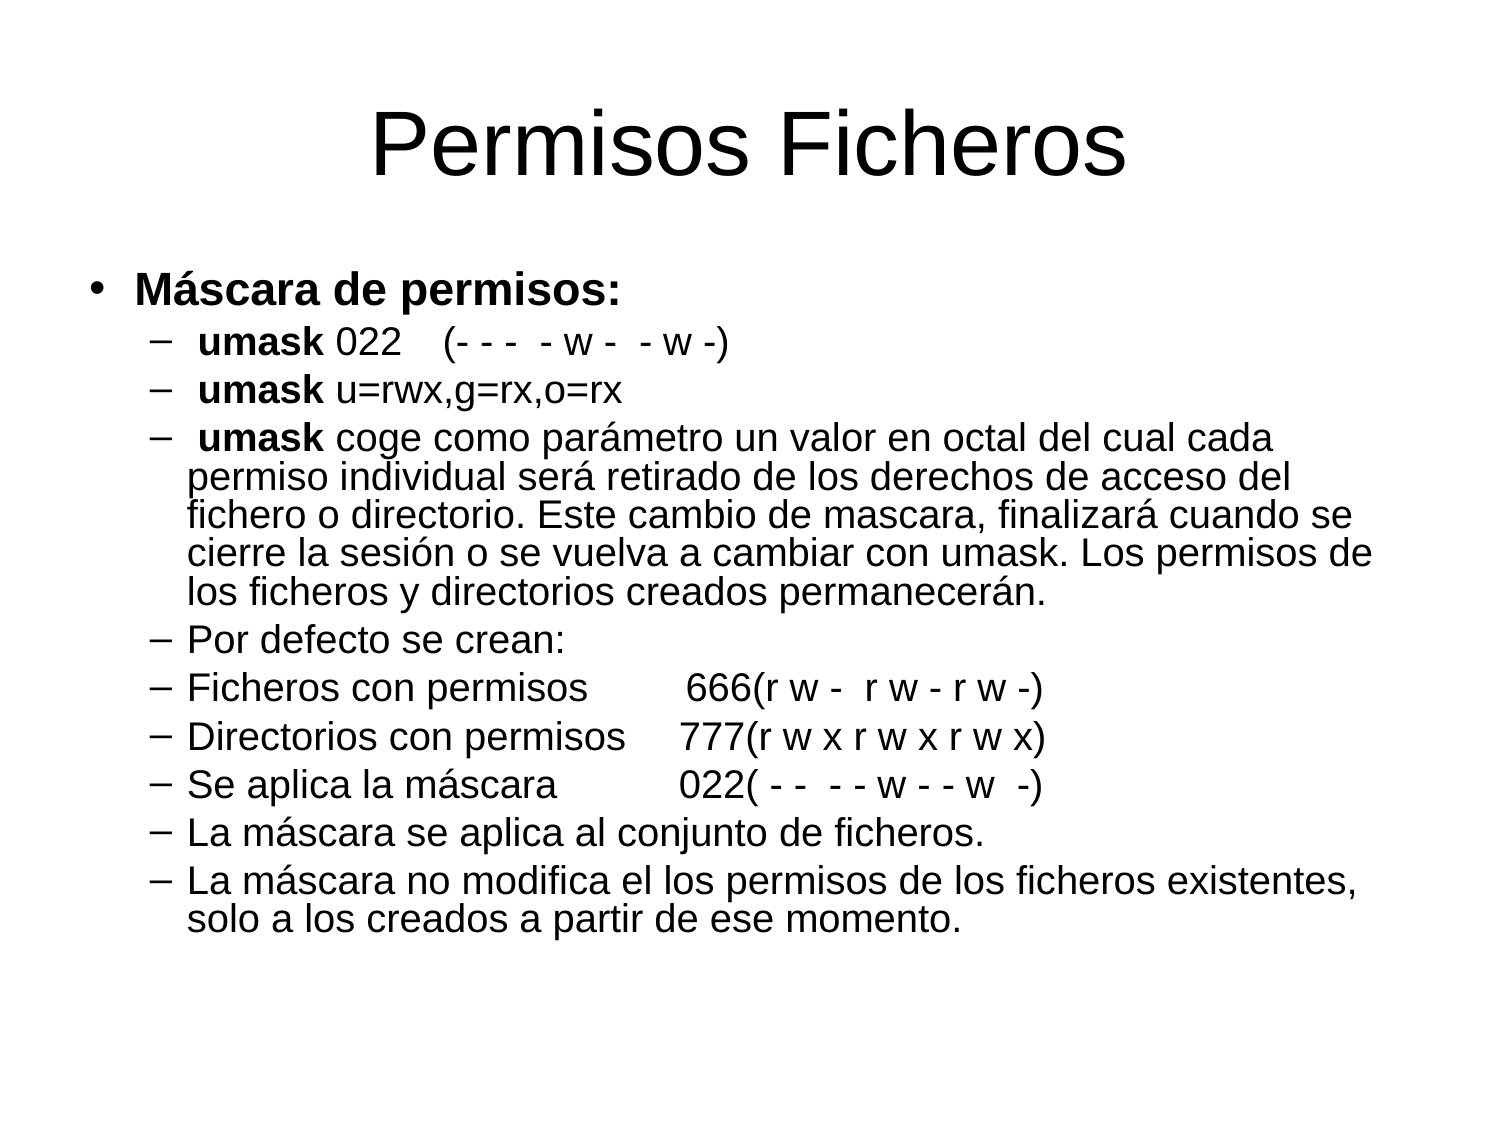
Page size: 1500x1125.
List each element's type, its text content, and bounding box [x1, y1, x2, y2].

title Permisos Ficheros [75, 45, 1426, 233]
list Máscara de permisos: umask 022 (- - - - w - - w -) umask u=rwx,g=rx,o=rx umask coge como parámetro un valor en octal del cual cada permiso individual será retirado de los derechos de acceso del fichero o directorio. Este cambio de mascara, finalizará cuando se cierre la sesión o se vuelva a cambiar con umask. Los permisos de los ficheros y directorios creados permanecerán. Por defecto se crean: Ficheros con permisos 666(r w - r w - r w -) Directorios con permisos 777(r w x r w x r w x) Se aplica la máscara 022( - - - - w - - w -) La máscara se aplica al conjunto de ficheros. La máscara no modifica el los permisos de los ficheros existentes, solo a los creados a partir de ese momento. [75, 262, 1426, 1005]
